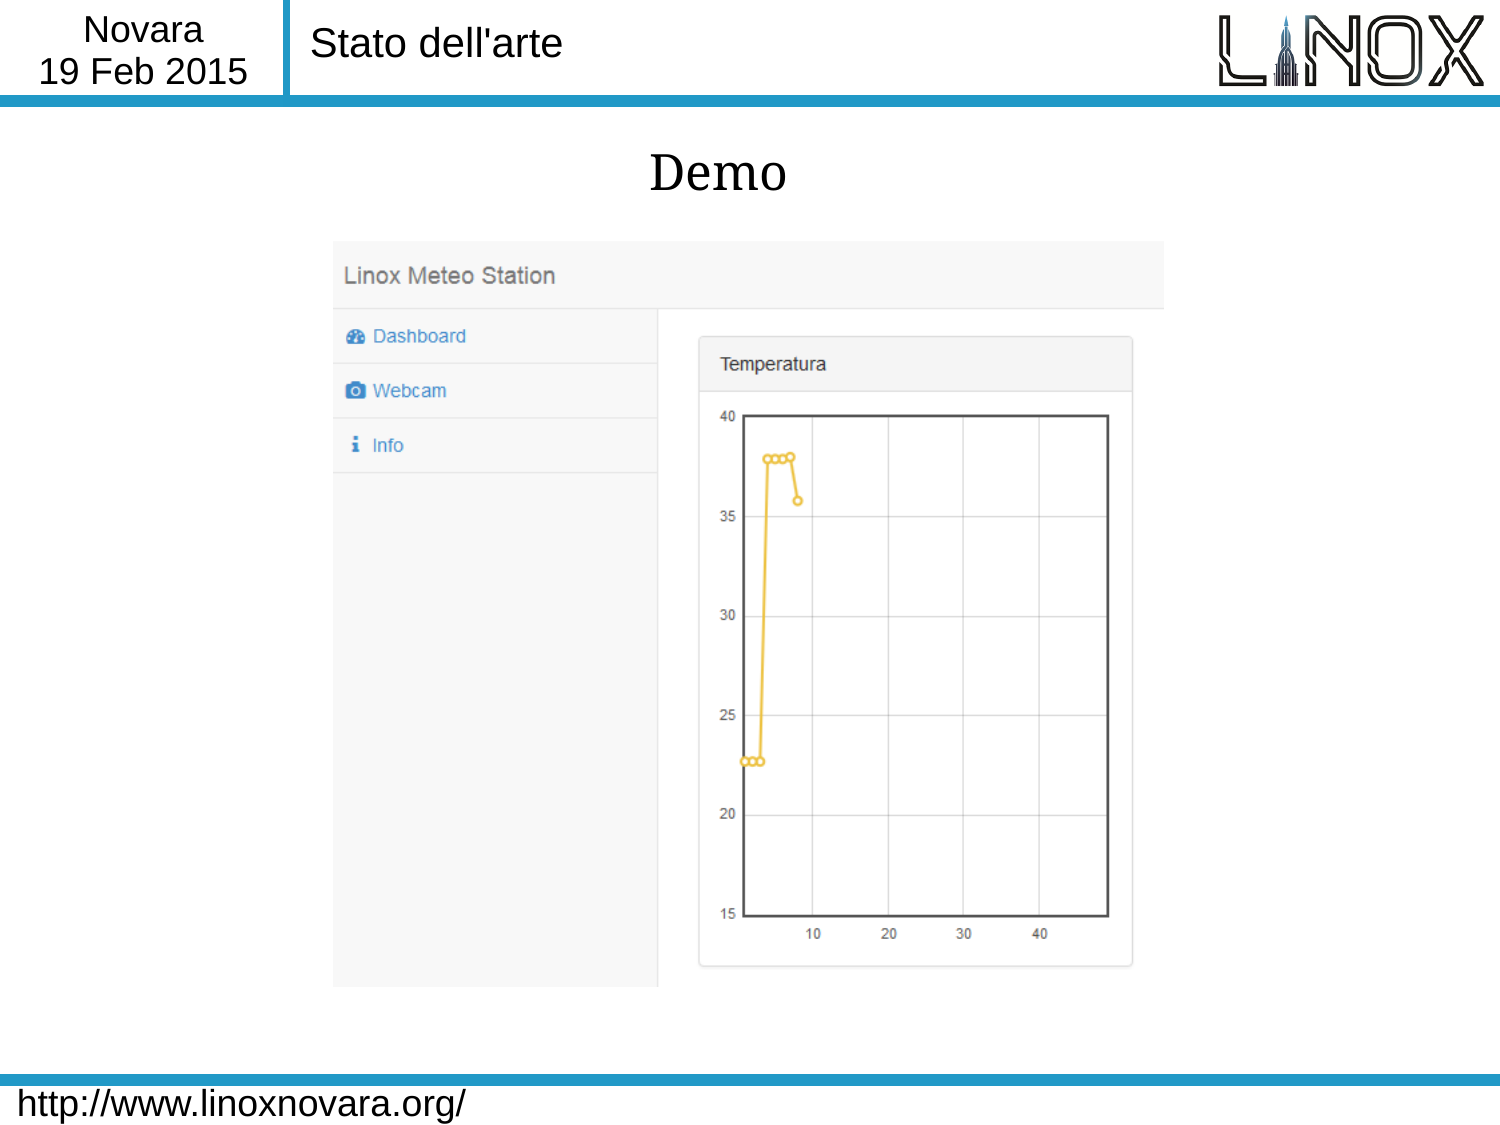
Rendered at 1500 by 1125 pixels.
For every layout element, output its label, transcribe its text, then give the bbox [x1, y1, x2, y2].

list Stato dell'arte [295, 11, 1321, 87]
picture [0, 1074, 1500, 1086]
text_box Demo [56, 129, 1382, 213]
picture [0, 0, 1500, 107]
picture [333, 236, 1164, 987]
